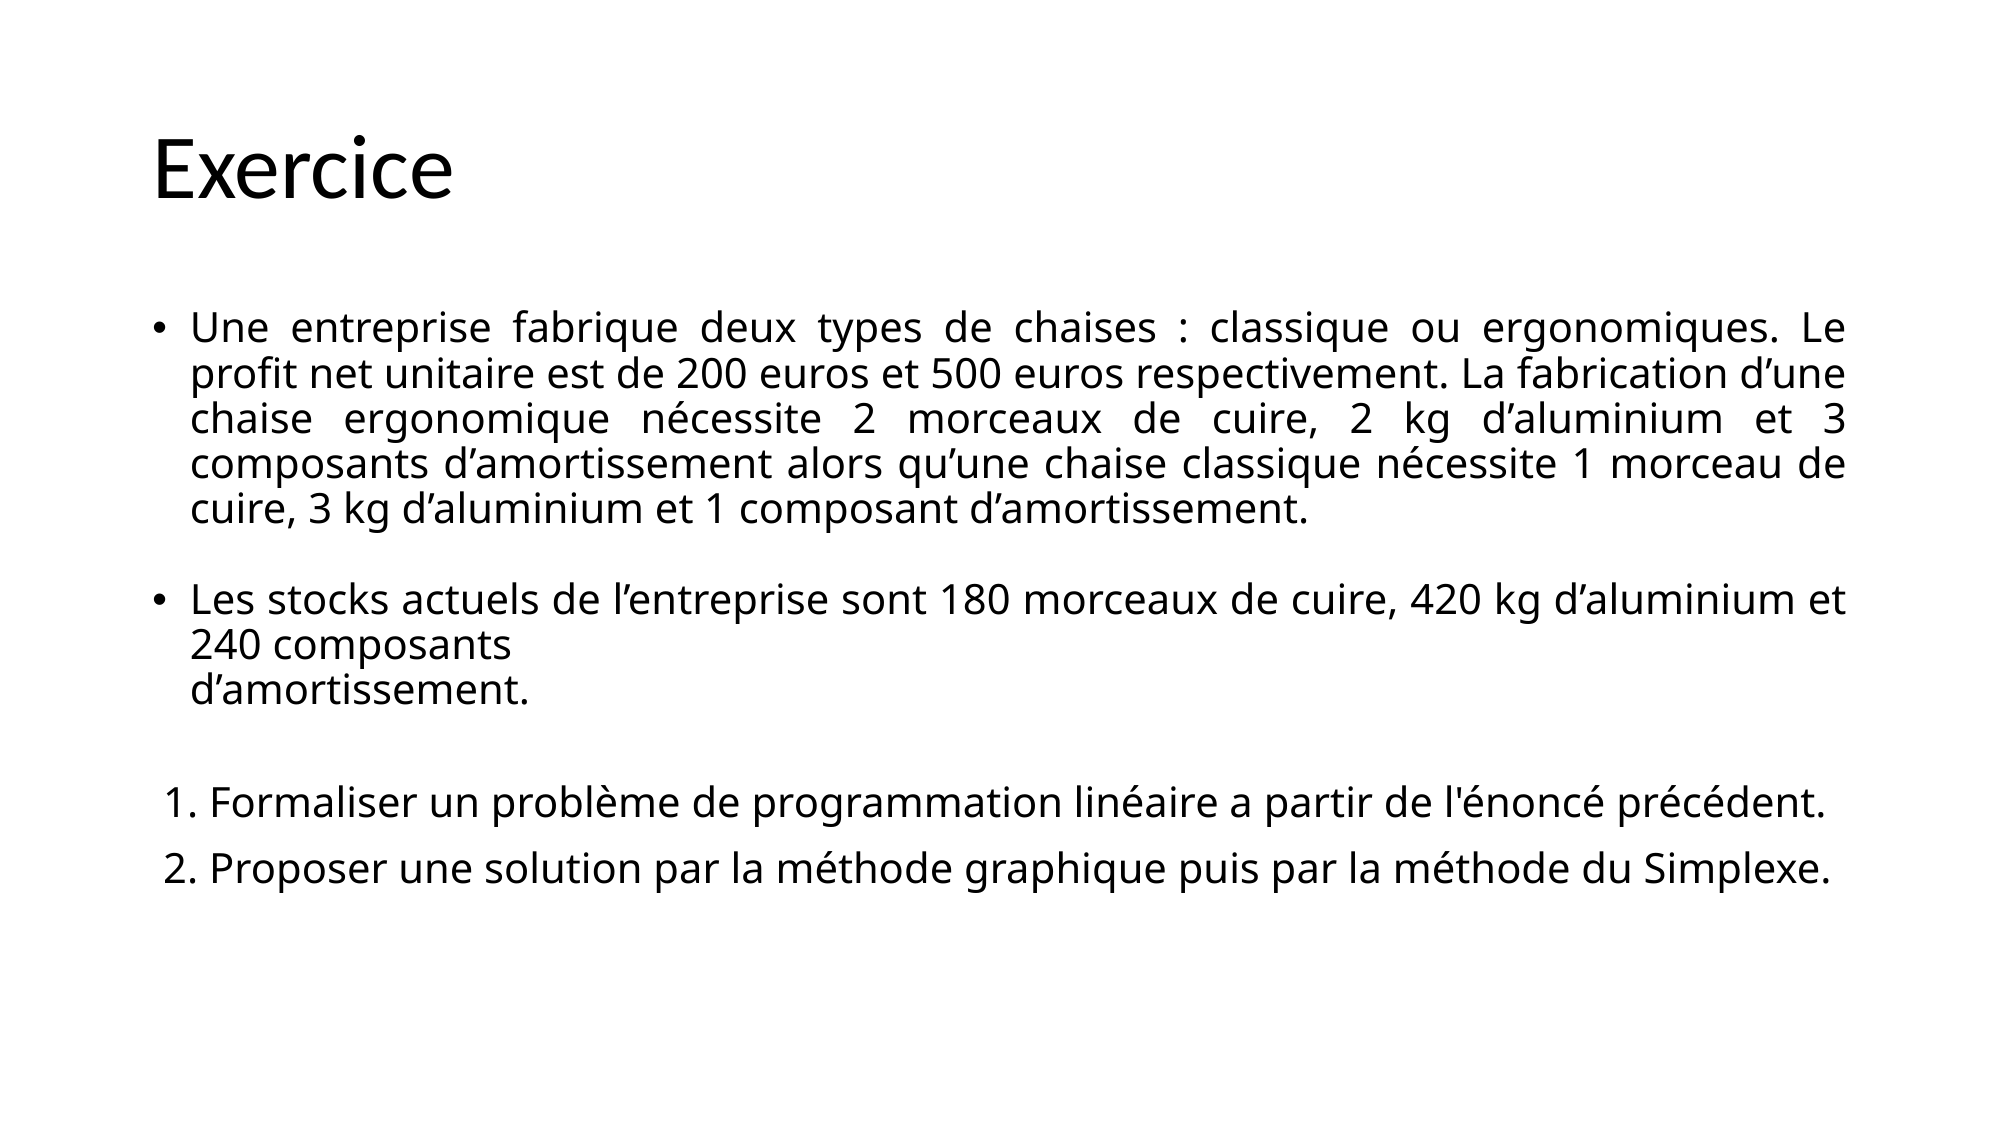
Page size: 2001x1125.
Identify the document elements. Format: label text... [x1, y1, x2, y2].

title Exercice [137, 59, 1863, 278]
list Une entreprise fabrique deux types de chaises : classique ou ergonomiques. Le profit net unitaire est de 200 euros et 500 euros respectivement. La fabrication d’une chaise ergonomique nécessite 2 morceaux de cuire, 2 kg d’aluminium et 3 composants d’amortissement alors qu’une chaise classique nécessite 1 morceau de cuire, 3 kg d’aluminium et 1 composant d’amortissement. Les stocks actuels de l’entreprise sont 180 morceaux de cuire, 420 kg d’aluminium et 240 composants d’amortissement. 1. Formaliser un problème de programmation linéaire a partir de l'énoncé précédent. 2. Proposer une solution par la méthode graphique puis par la méthode du Simplexe. [137, 299, 1863, 1014]
